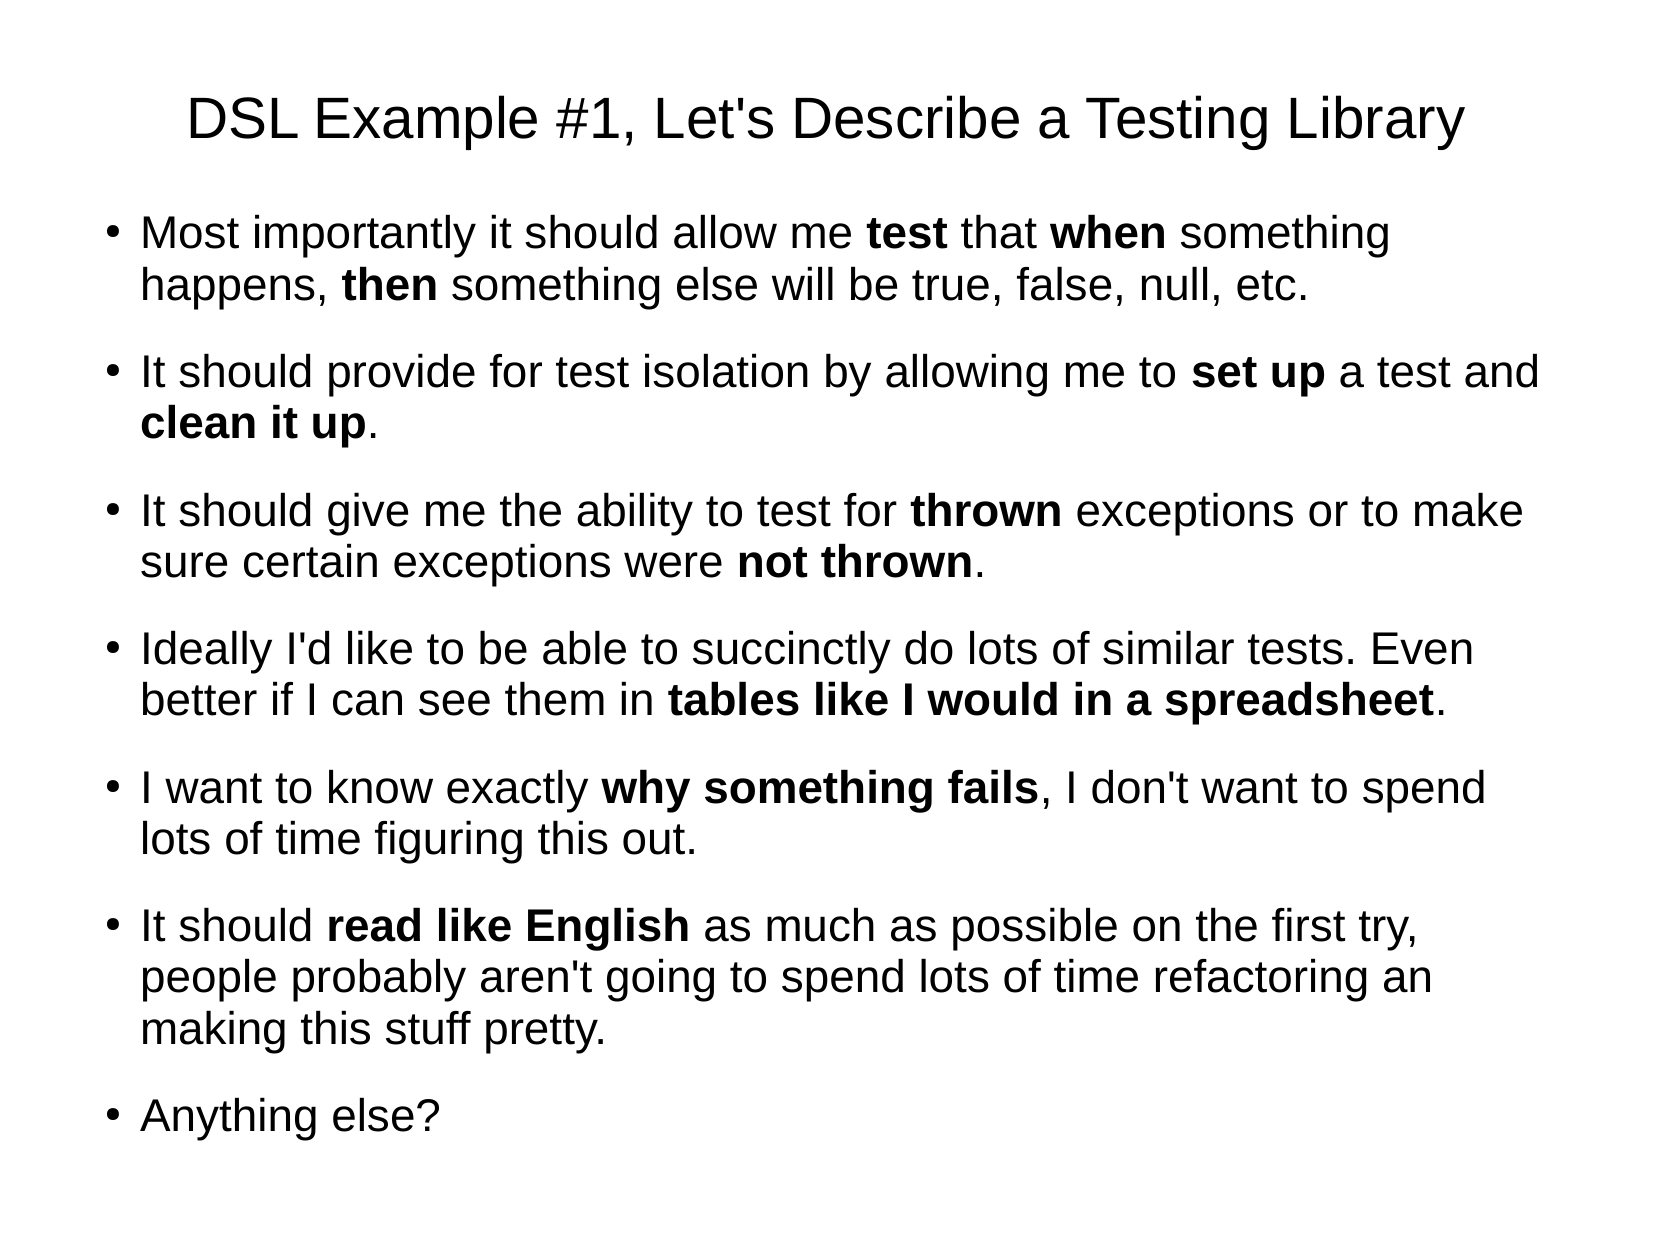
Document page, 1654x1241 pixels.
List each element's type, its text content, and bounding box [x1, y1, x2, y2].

title DSL Example #1, Let's Describe a Testing Library [82, 57, 1571, 181]
text_box Most importantly it should allow me test that when something happens, then something else will be true, false, null, etc. It should provide for test isolation by allowing me to set up a test and clean it up. It should give me the ability to test for thrown exceptions or to make sure certain exceptions were not thrown. Ideally I'd like to be able to succinctly do lots of similar tests. Even better if I can see them in tables like I would in a spreadsheet. I want to know exactly why something fails, I don't want to spend lots of time figuring this out. It should read like English as much as possible on the first try, people probably aren't going to spend lots of time refactoring an making this stuff pretty. Anything else? [90, 199, 1561, 1180]
